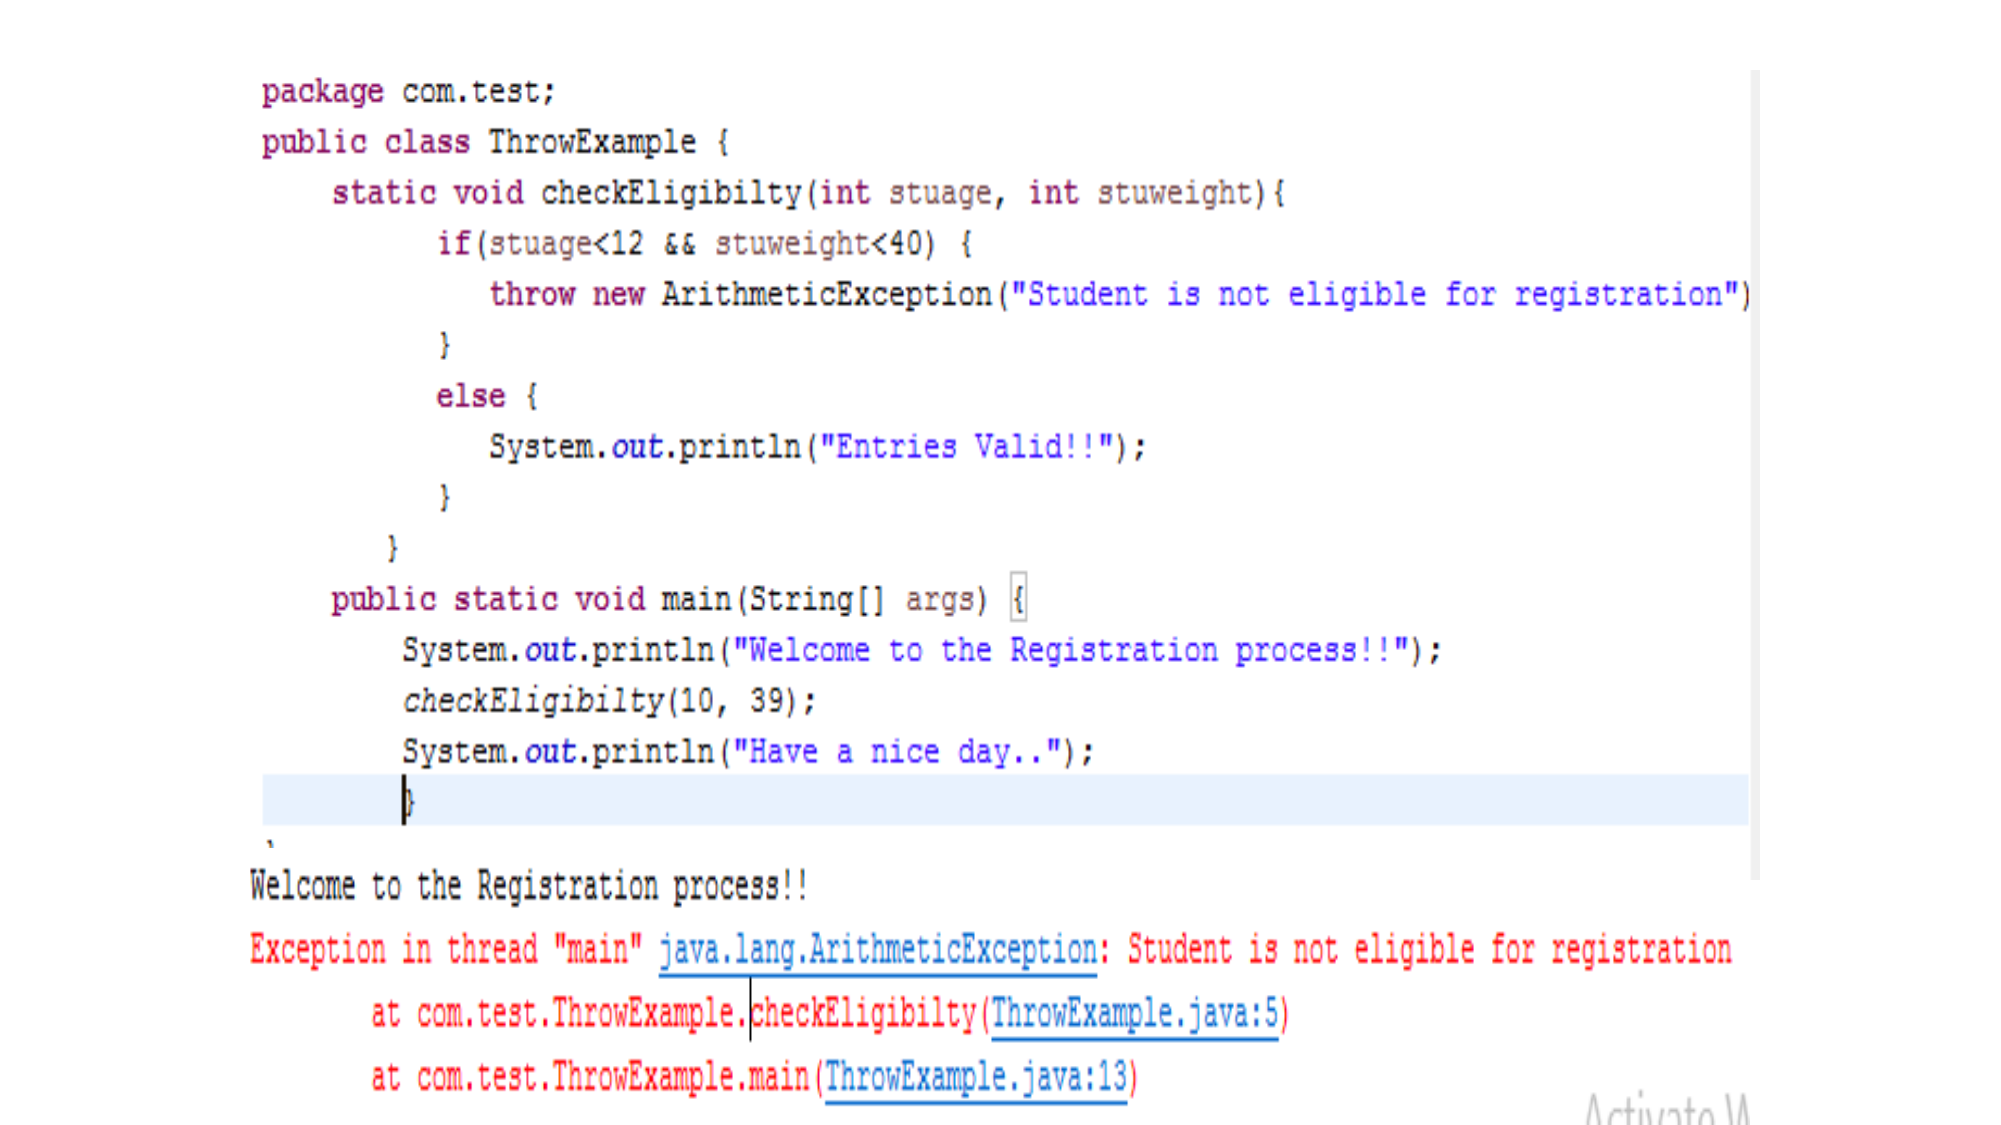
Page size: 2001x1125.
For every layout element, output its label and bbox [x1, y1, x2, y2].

picture [249, 70, 1760, 1125]
